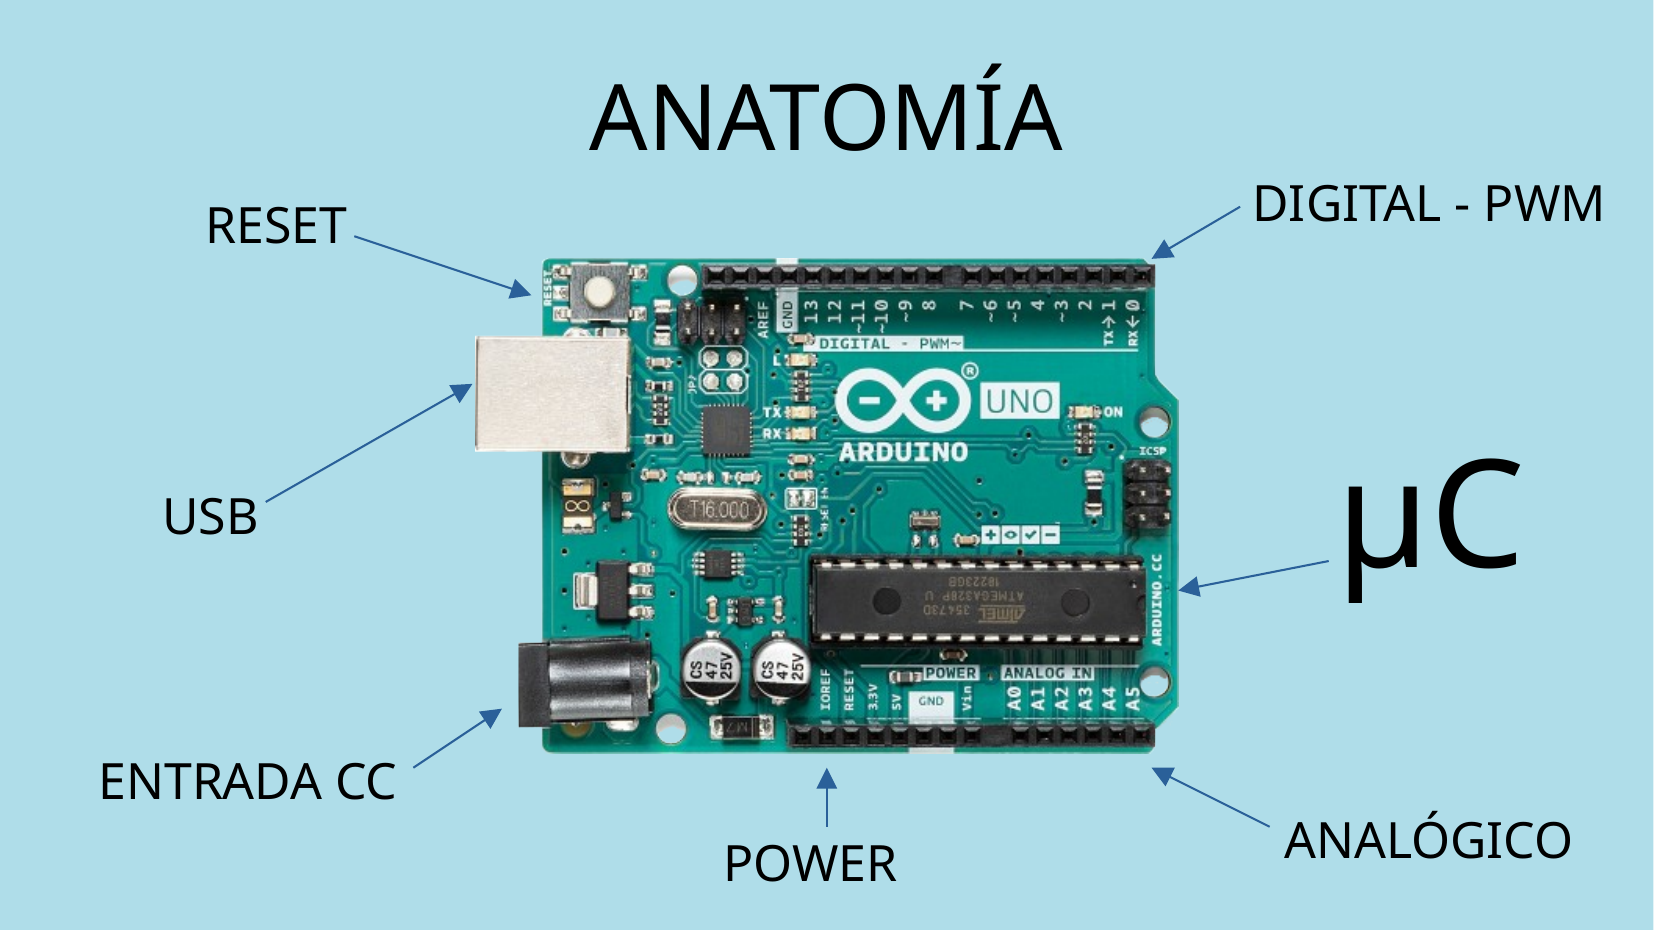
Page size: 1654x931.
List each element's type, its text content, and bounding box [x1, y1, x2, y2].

picture [475, 258, 1179, 755]
text_box RESET [190, 183, 369, 271]
text_box µC [1312, 399, 1549, 633]
text_box DIGITAL - PWM [1178, 160, 1654, 249]
text_box ANALÓGICO [1269, 797, 1595, 885]
text_box ENTRADA CC [82, 738, 414, 826]
text_box USB [147, 473, 296, 562]
title ANATOMÍA [82, 37, 1571, 193]
text_box POWER [708, 820, 916, 909]
